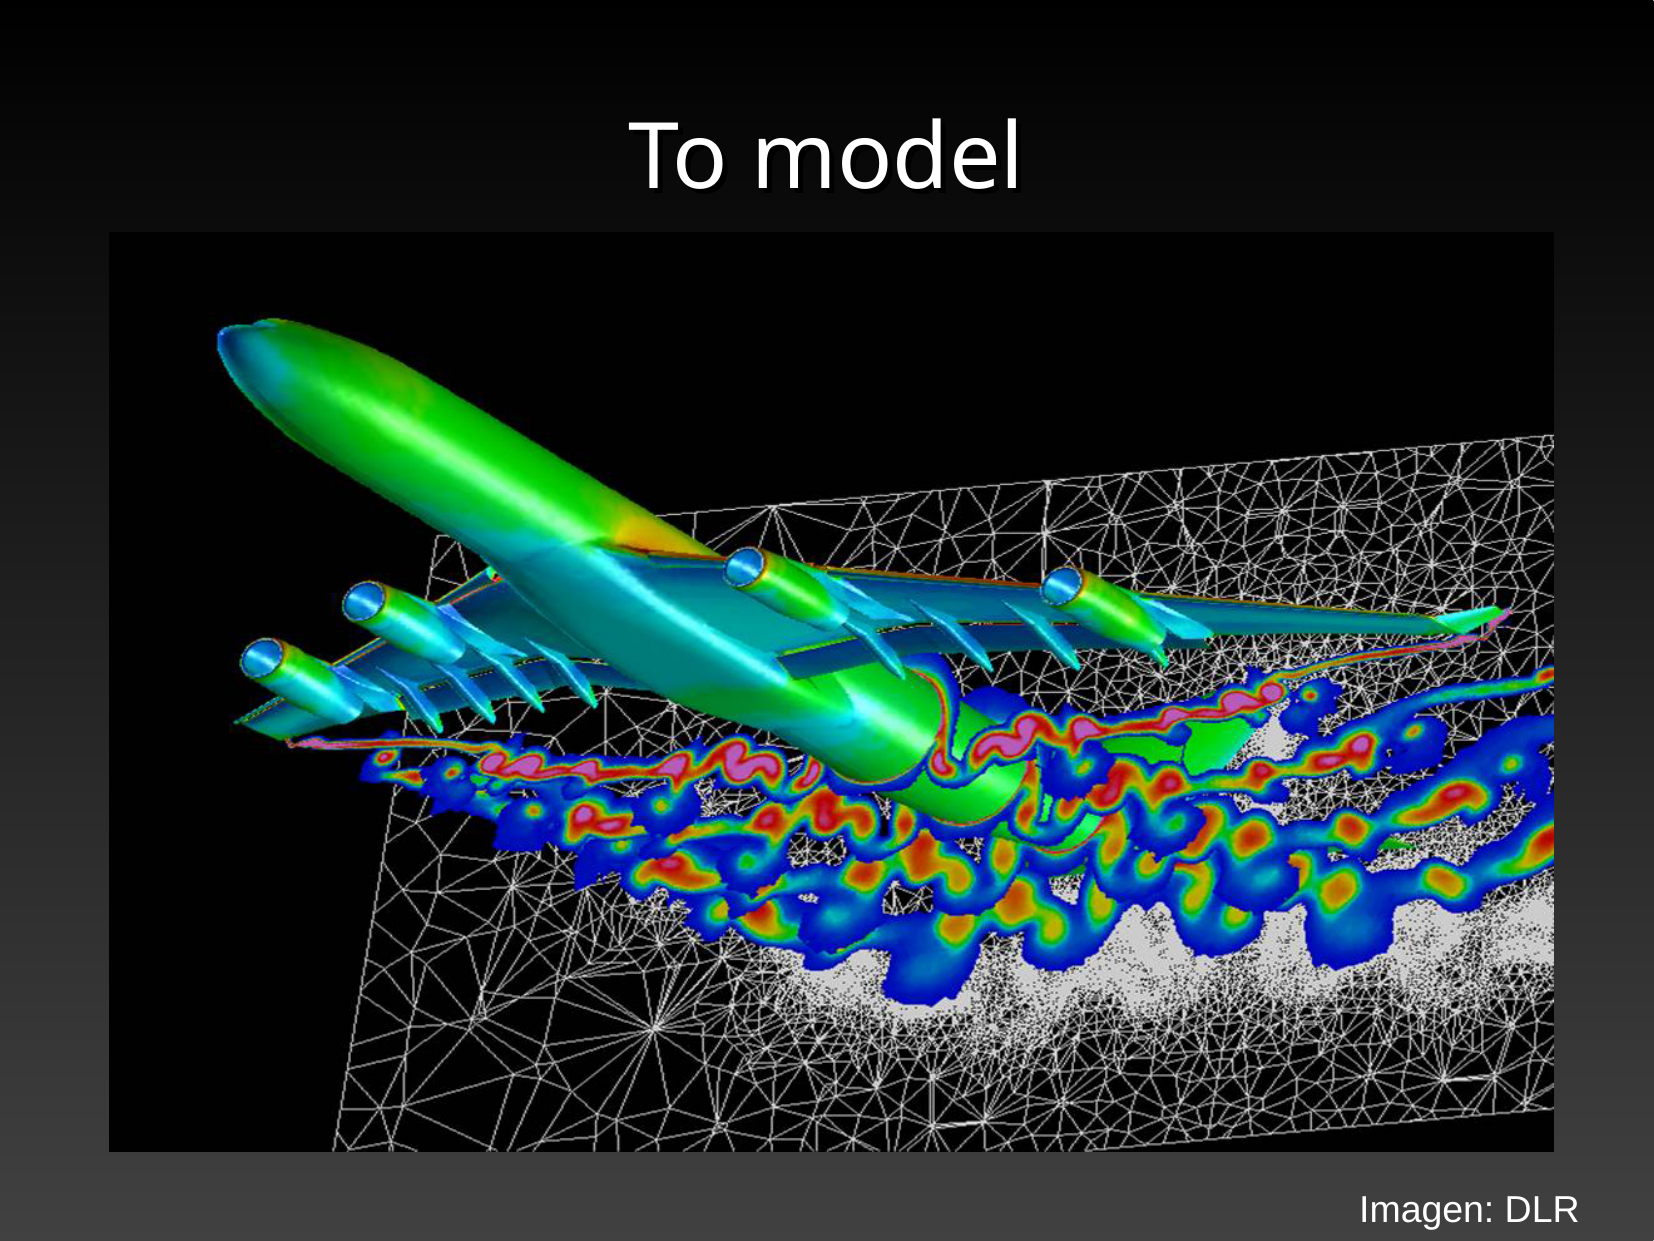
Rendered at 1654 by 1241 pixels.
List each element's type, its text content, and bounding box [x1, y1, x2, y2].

title To model [82, 56, 1571, 250]
text_box Imagen: DLR [1344, 1181, 1595, 1238]
picture [109, 232, 1554, 1152]
